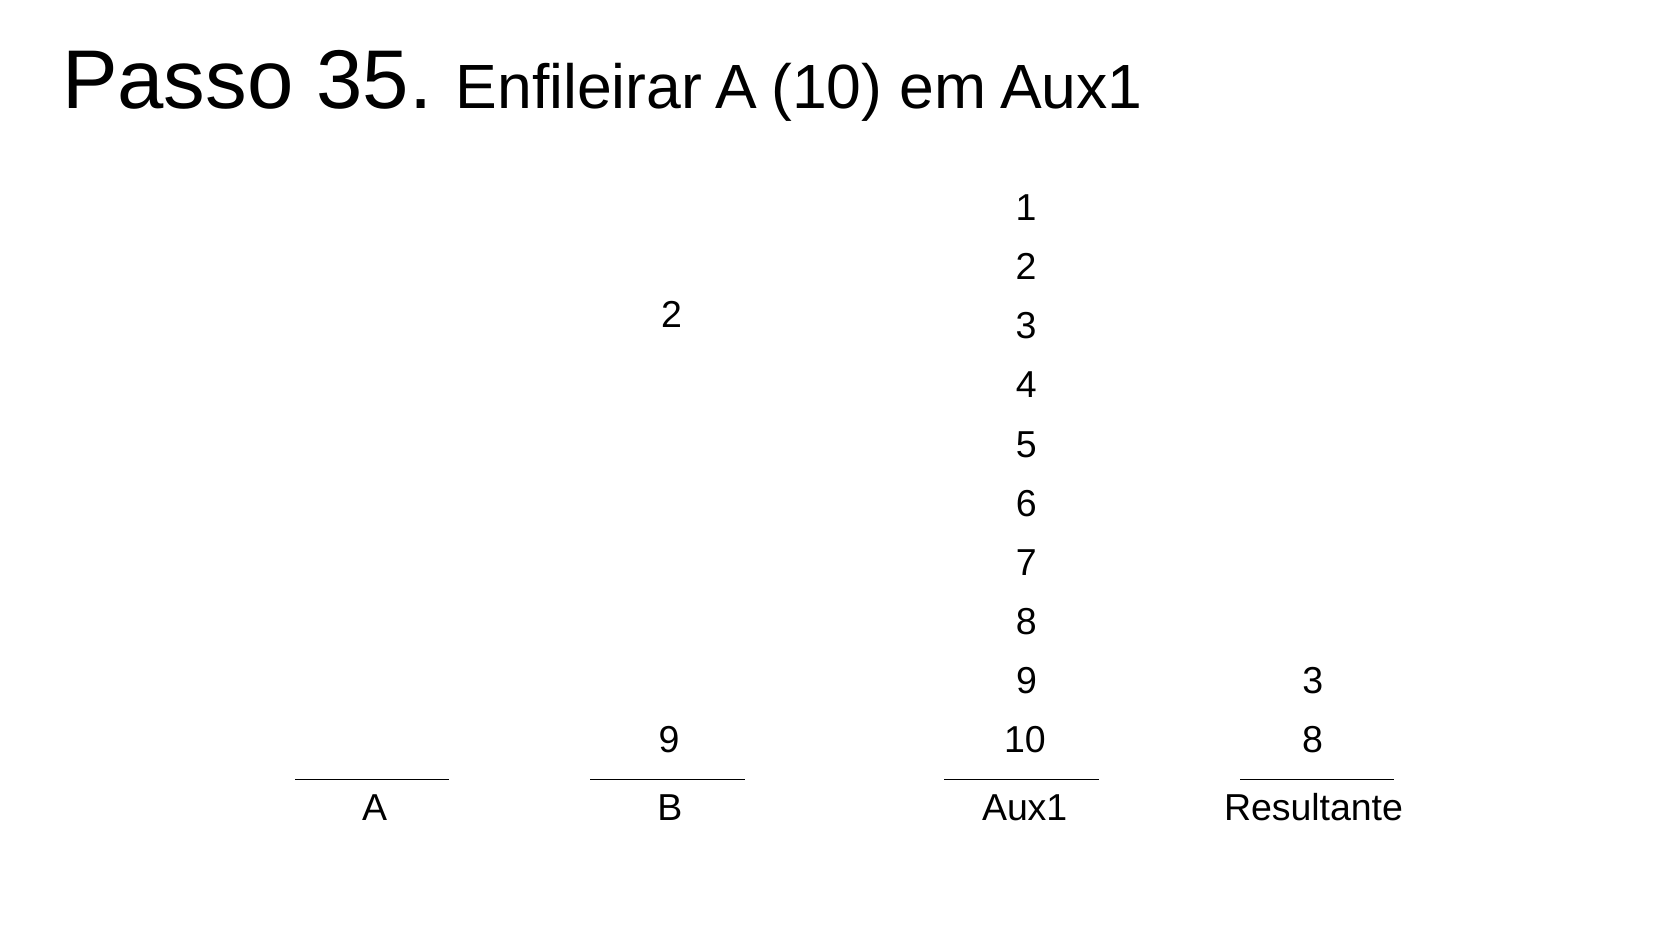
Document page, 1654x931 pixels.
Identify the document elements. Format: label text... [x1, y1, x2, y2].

text_box Aux1 [967, 780, 1083, 837]
text_box 9 [643, 710, 695, 768]
text_box 3 [1000, 297, 1052, 355]
text_box 6 [1001, 474, 1052, 532]
text_box 2 [1000, 238, 1052, 296]
text_box A [347, 779, 508, 837]
text_box 8 [1001, 592, 1052, 650]
text_box Passo 35. Enfileirar A (10) em Aux1 [47, 25, 1607, 274]
text_box 10 [989, 710, 1061, 768]
text_box 1 [1000, 179, 1052, 237]
text_box 9 [1001, 651, 1052, 709]
text_box 5 [1001, 415, 1052, 473]
text_box 7 [1001, 533, 1052, 591]
text_box Resultante [1209, 779, 1418, 837]
text_box 4 [1000, 356, 1052, 414]
text_box 2 [646, 285, 697, 343]
text_box B [642, 780, 698, 837]
text_box 3 [1287, 651, 1338, 709]
text_box 8 [1287, 710, 1338, 768]
